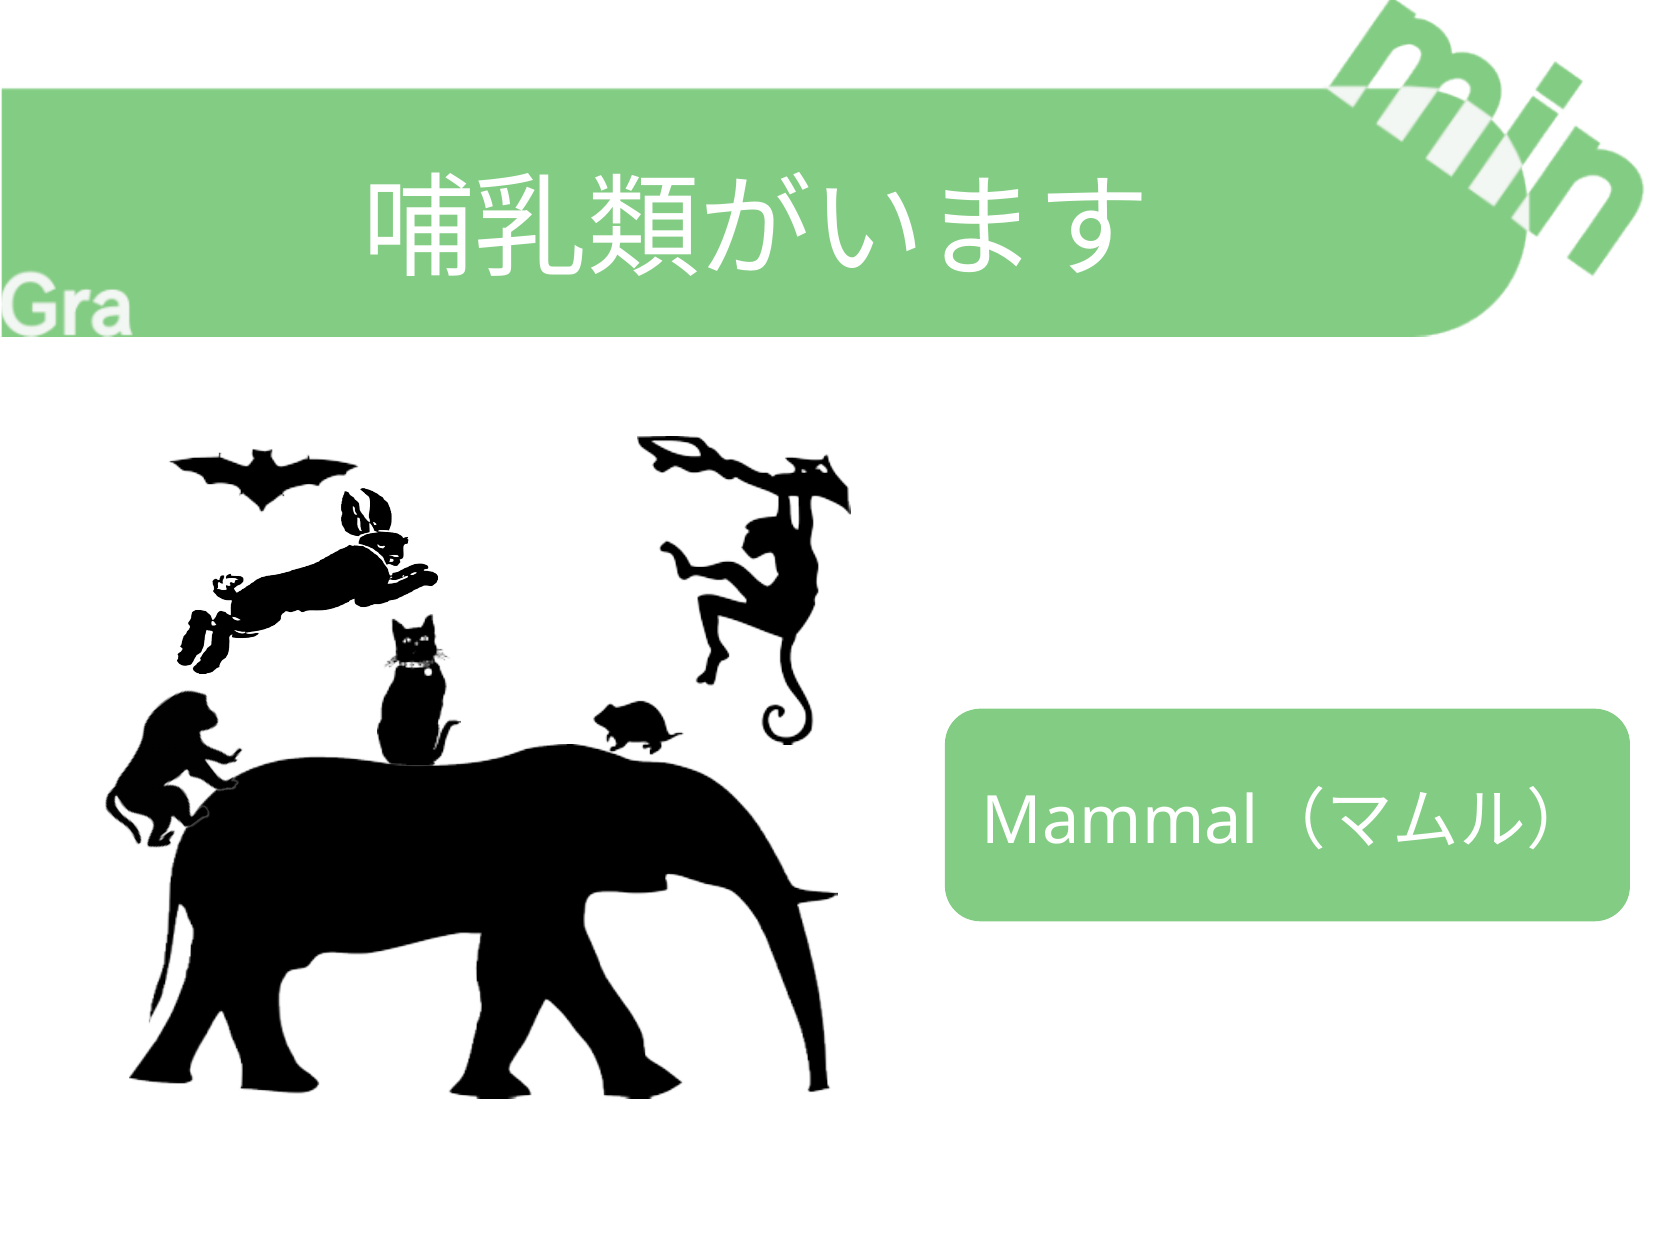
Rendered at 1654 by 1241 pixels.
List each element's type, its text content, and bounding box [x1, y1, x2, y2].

title 哺乳類がいます [11, 140, 1501, 297]
text_box Mammal（マムル） [944, 708, 1630, 922]
picture [1, 0, 1654, 337]
picture [67, 389, 851, 1099]
